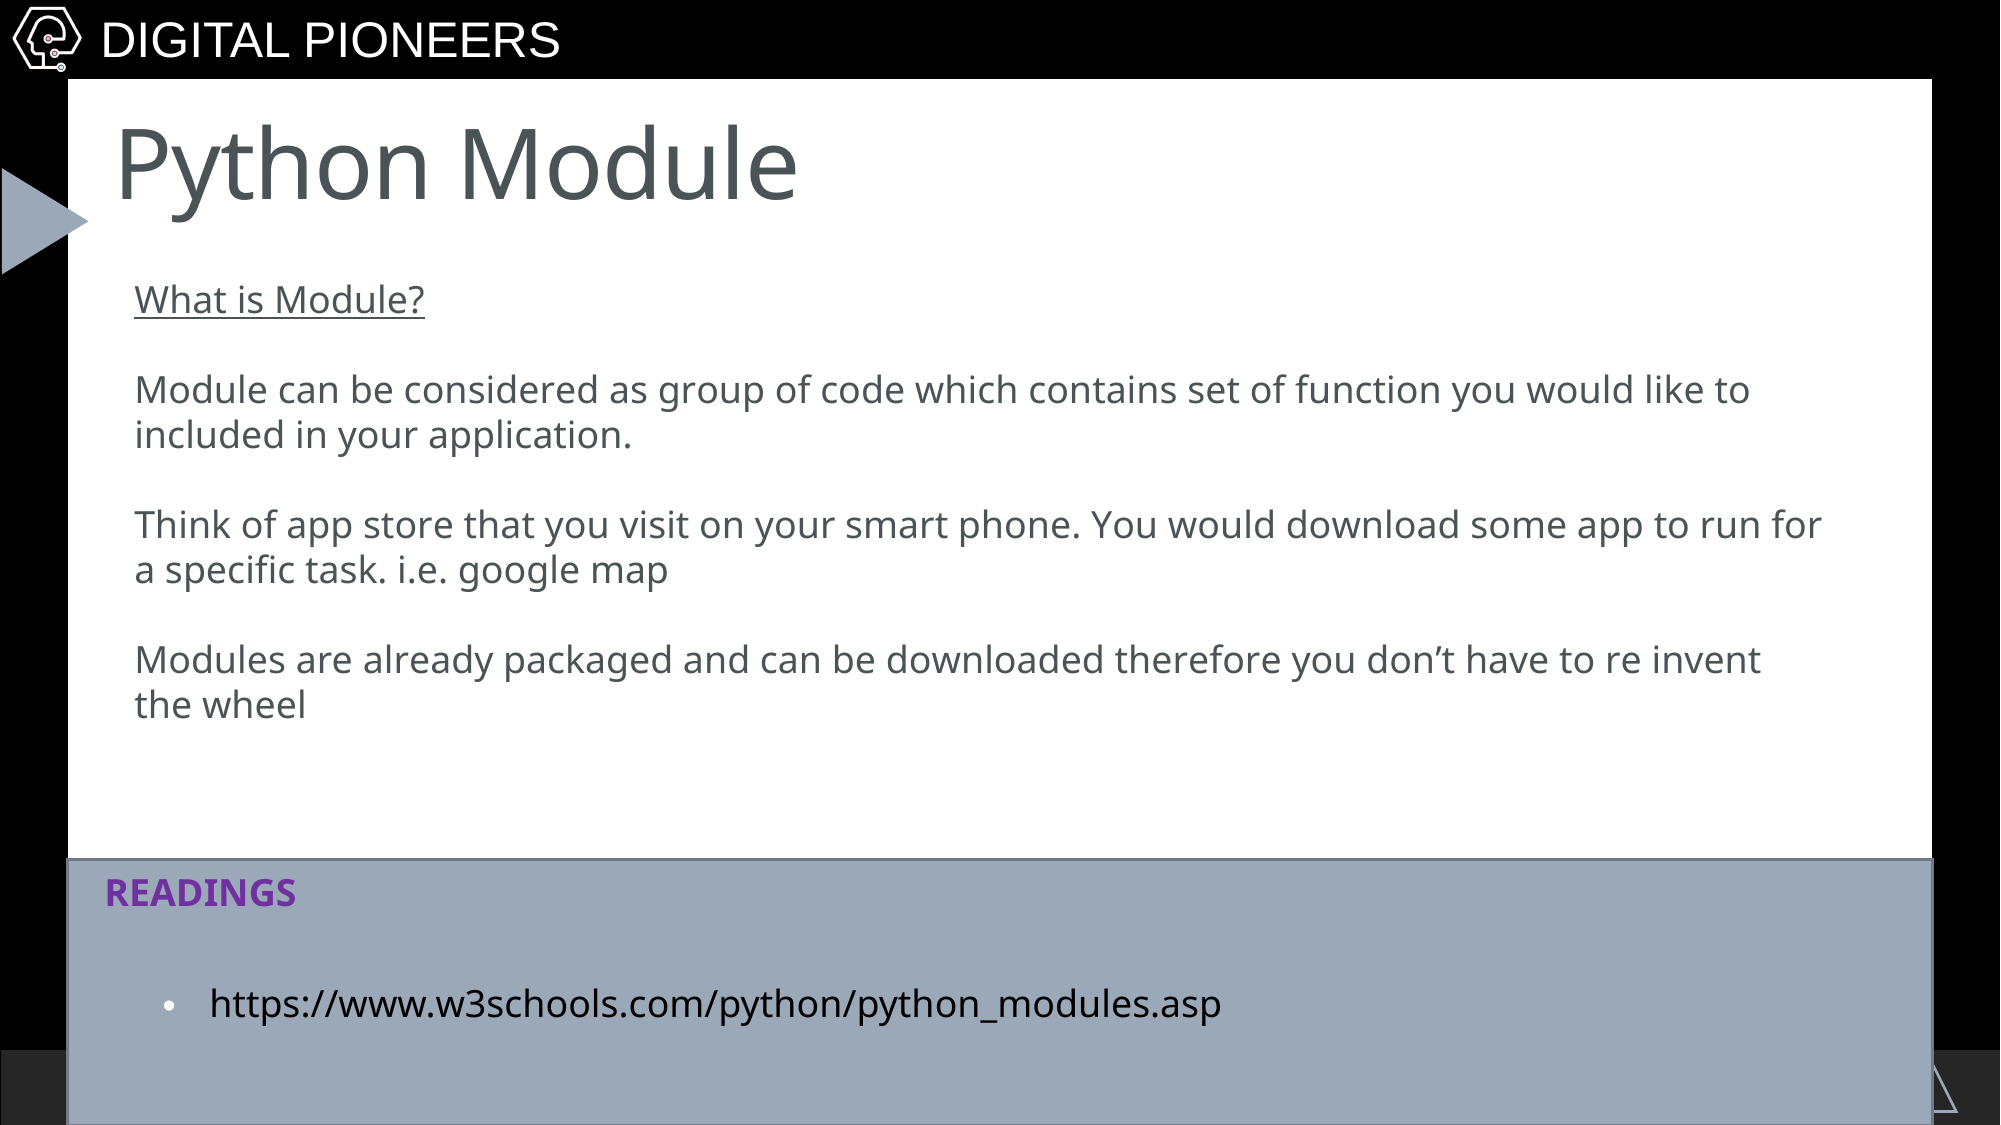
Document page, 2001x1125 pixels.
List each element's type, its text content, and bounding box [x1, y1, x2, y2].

text_box DIGITAL PIONEERS [85, 0, 596, 76]
text_box https://www.w3schools.com/python/python_modules.asp [147, 972, 1764, 1034]
text_box What is Module? Module can be considered as group of code which contains set of function you would like to included in your application. Think of app store that you visit on your smart phone. You would download some app to run for a specific task. i.e. google map Modules are already packaged and can be downloaded therefore you don’t have to re invent the wheel [119, 268, 1842, 693]
text_box READINGS [89, 861, 326, 922]
text_box [68, 860, 1933, 1125]
picture [7, 5, 85, 73]
title Python Module [98, 93, 1813, 243]
